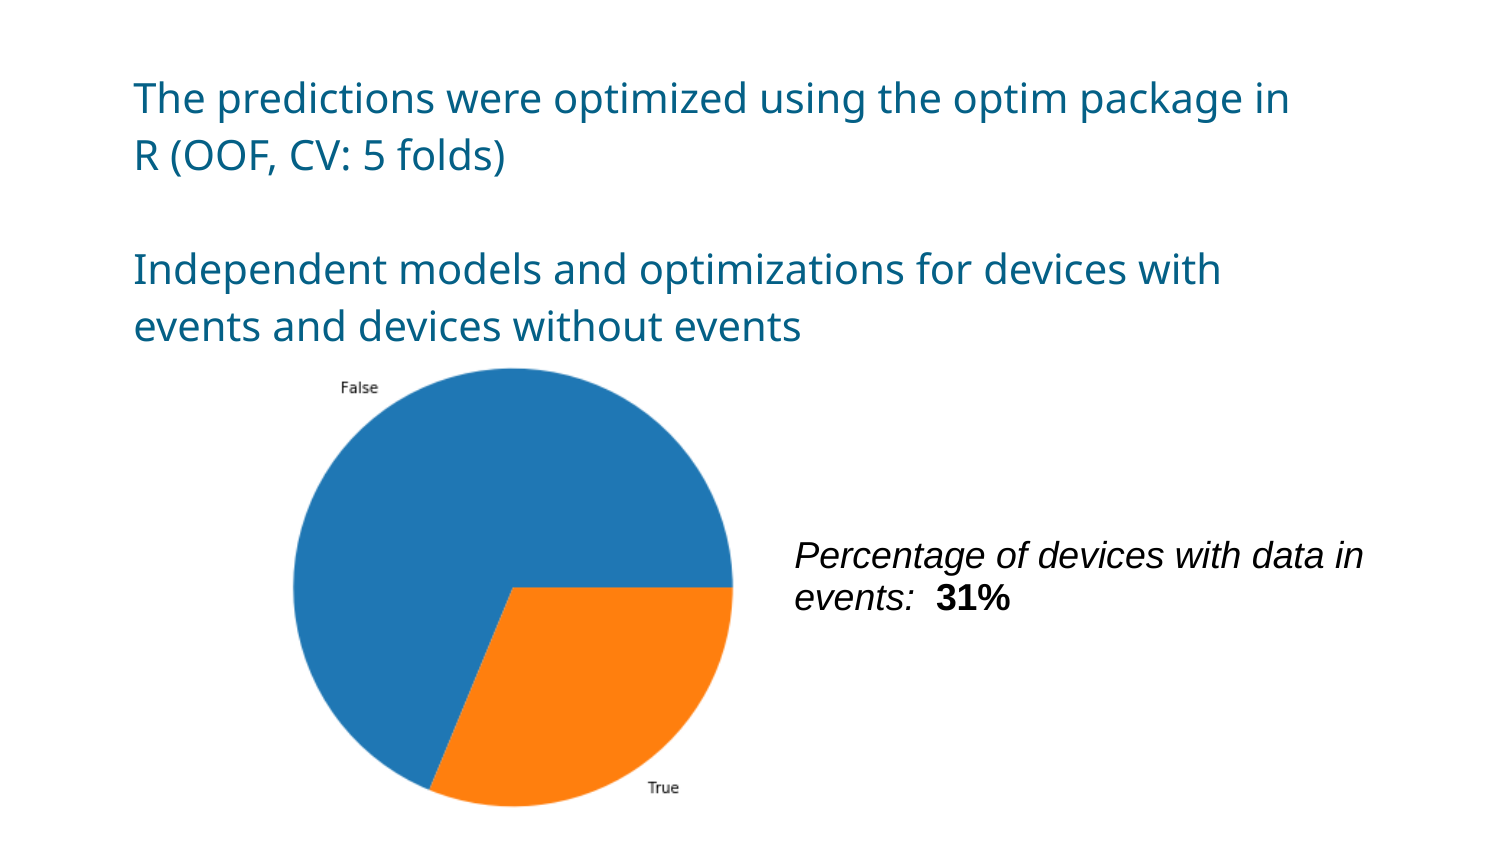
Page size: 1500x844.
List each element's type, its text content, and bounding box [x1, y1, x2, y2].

text_box Percentage of devices with data in events: 31% [779, 527, 1465, 804]
picture [286, 366, 745, 815]
text_box The predictions were optimized using the optim package in R (OOF, CV: 5 folds) Independent models and optimizations for devices with events and devices without events [118, 61, 1312, 319]
